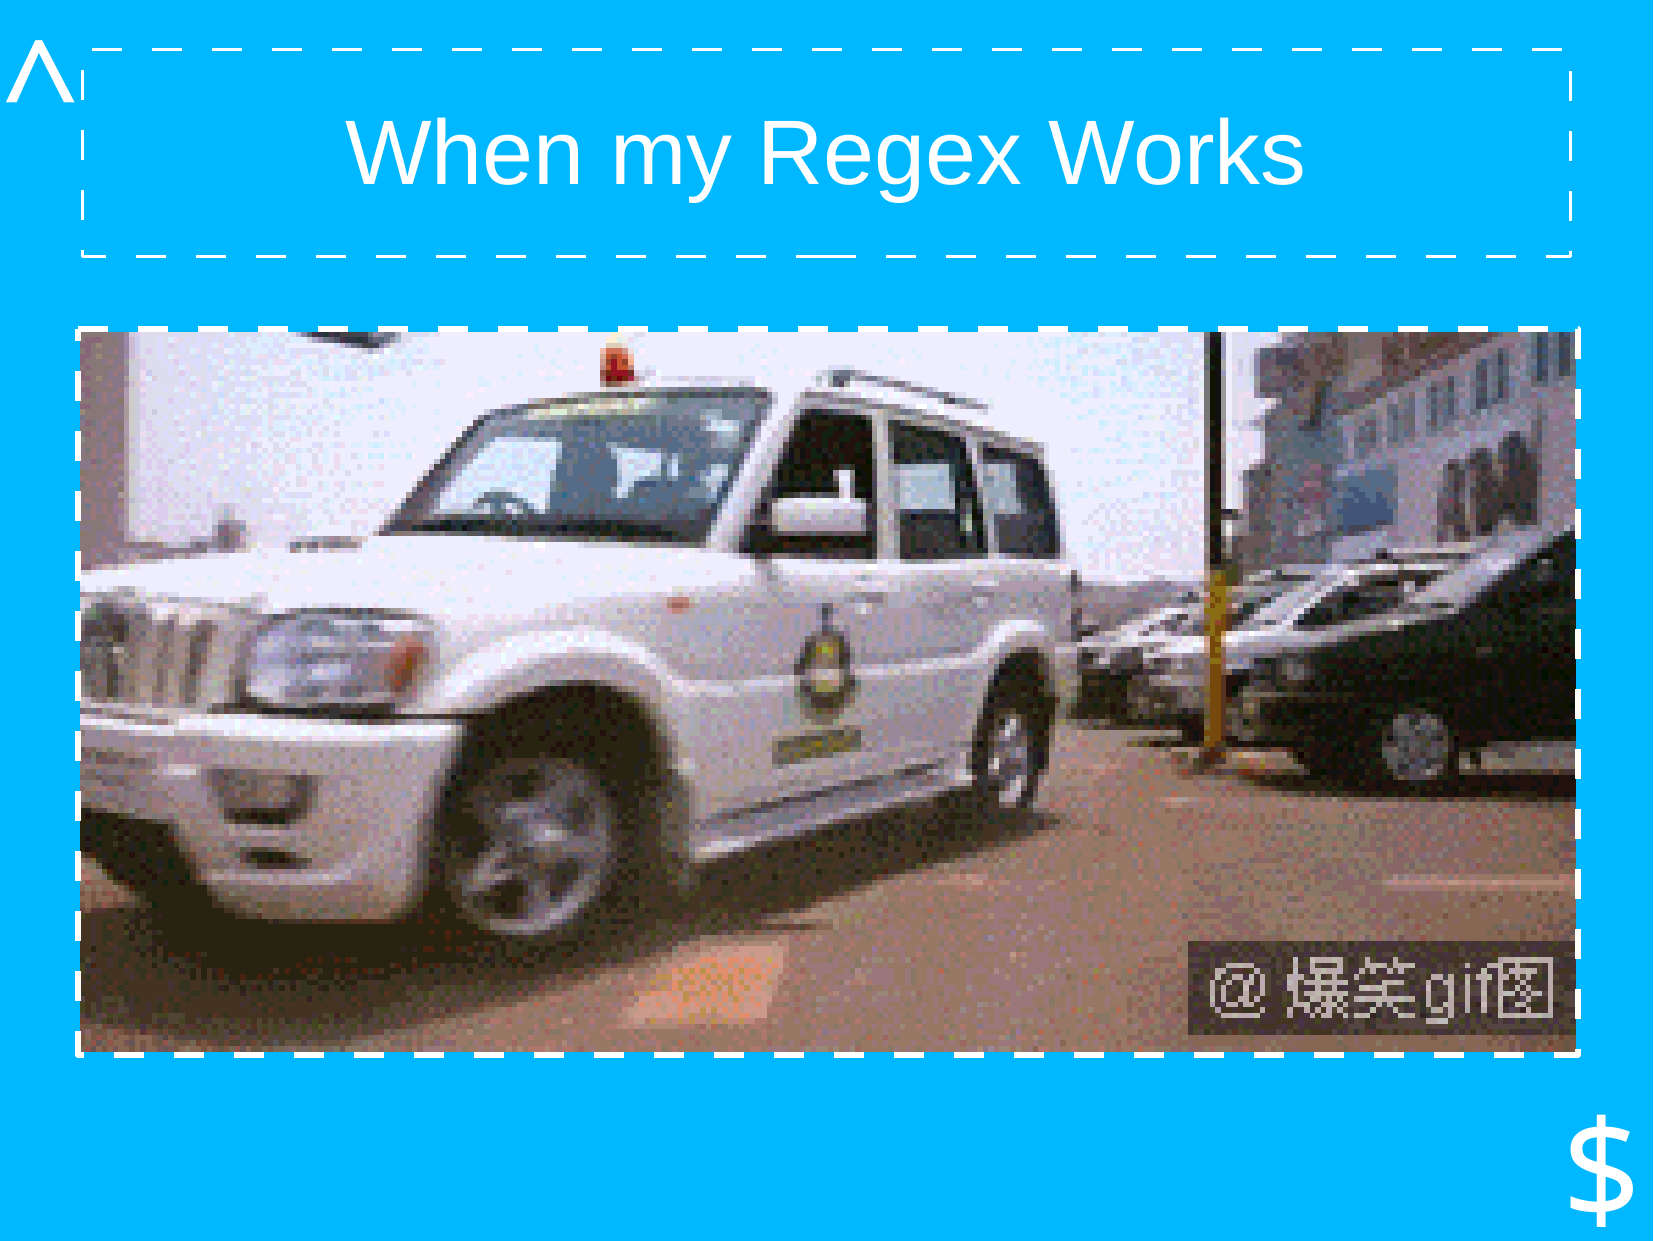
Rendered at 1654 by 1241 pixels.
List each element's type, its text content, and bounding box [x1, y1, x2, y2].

title When my Regex Works [82, 49, 1571, 257]
picture [80, 332, 1576, 1052]
